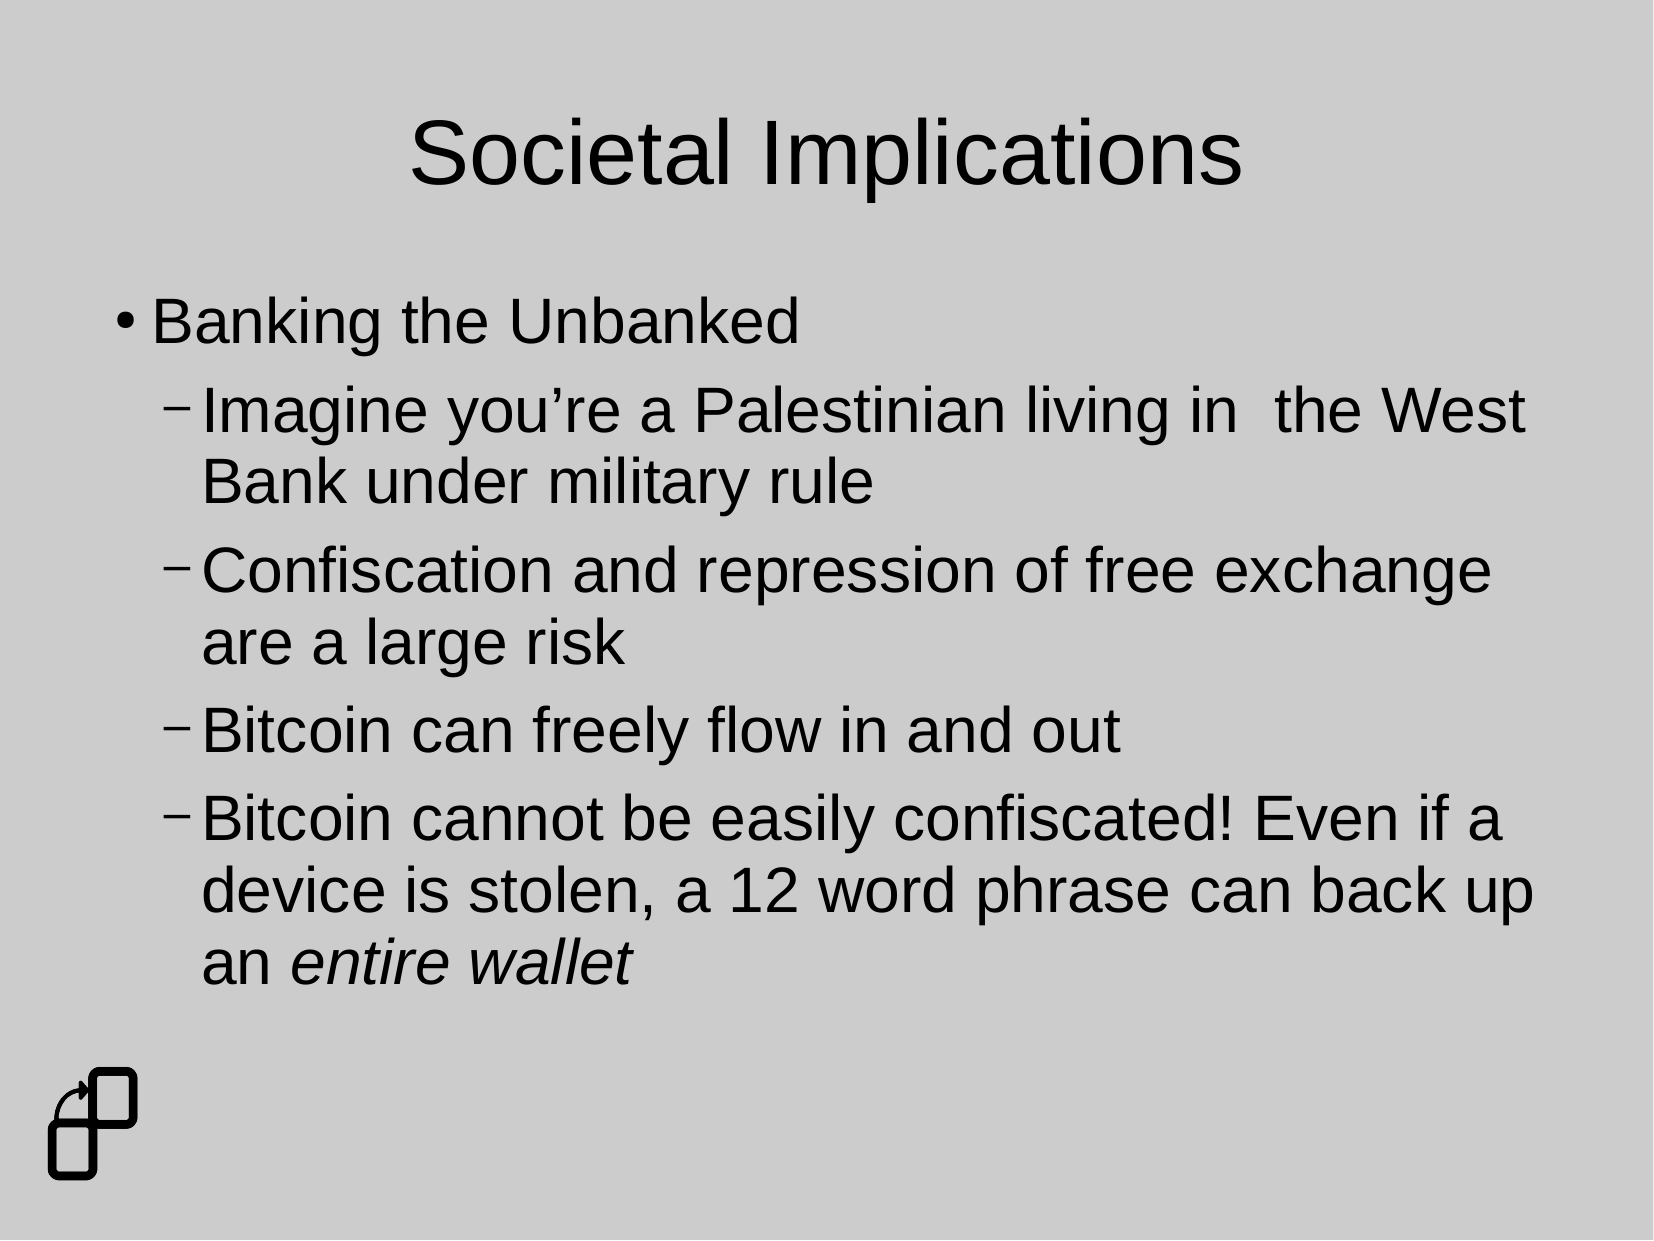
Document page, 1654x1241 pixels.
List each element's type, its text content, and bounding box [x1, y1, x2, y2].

list Banking the Unbanked Imagine you’re a Palestinian living in the West Bank under military rule Confiscation and repression of free exchange are a large risk Bitcoin can freely flow in and out Bitcoin cannot be easily confiscated! Even if a device is stolen, a 12 word phrase can back up an entire wallet [101, 285, 1591, 1006]
title Societal Implications [82, 49, 1571, 257]
picture [30, 1062, 153, 1186]
